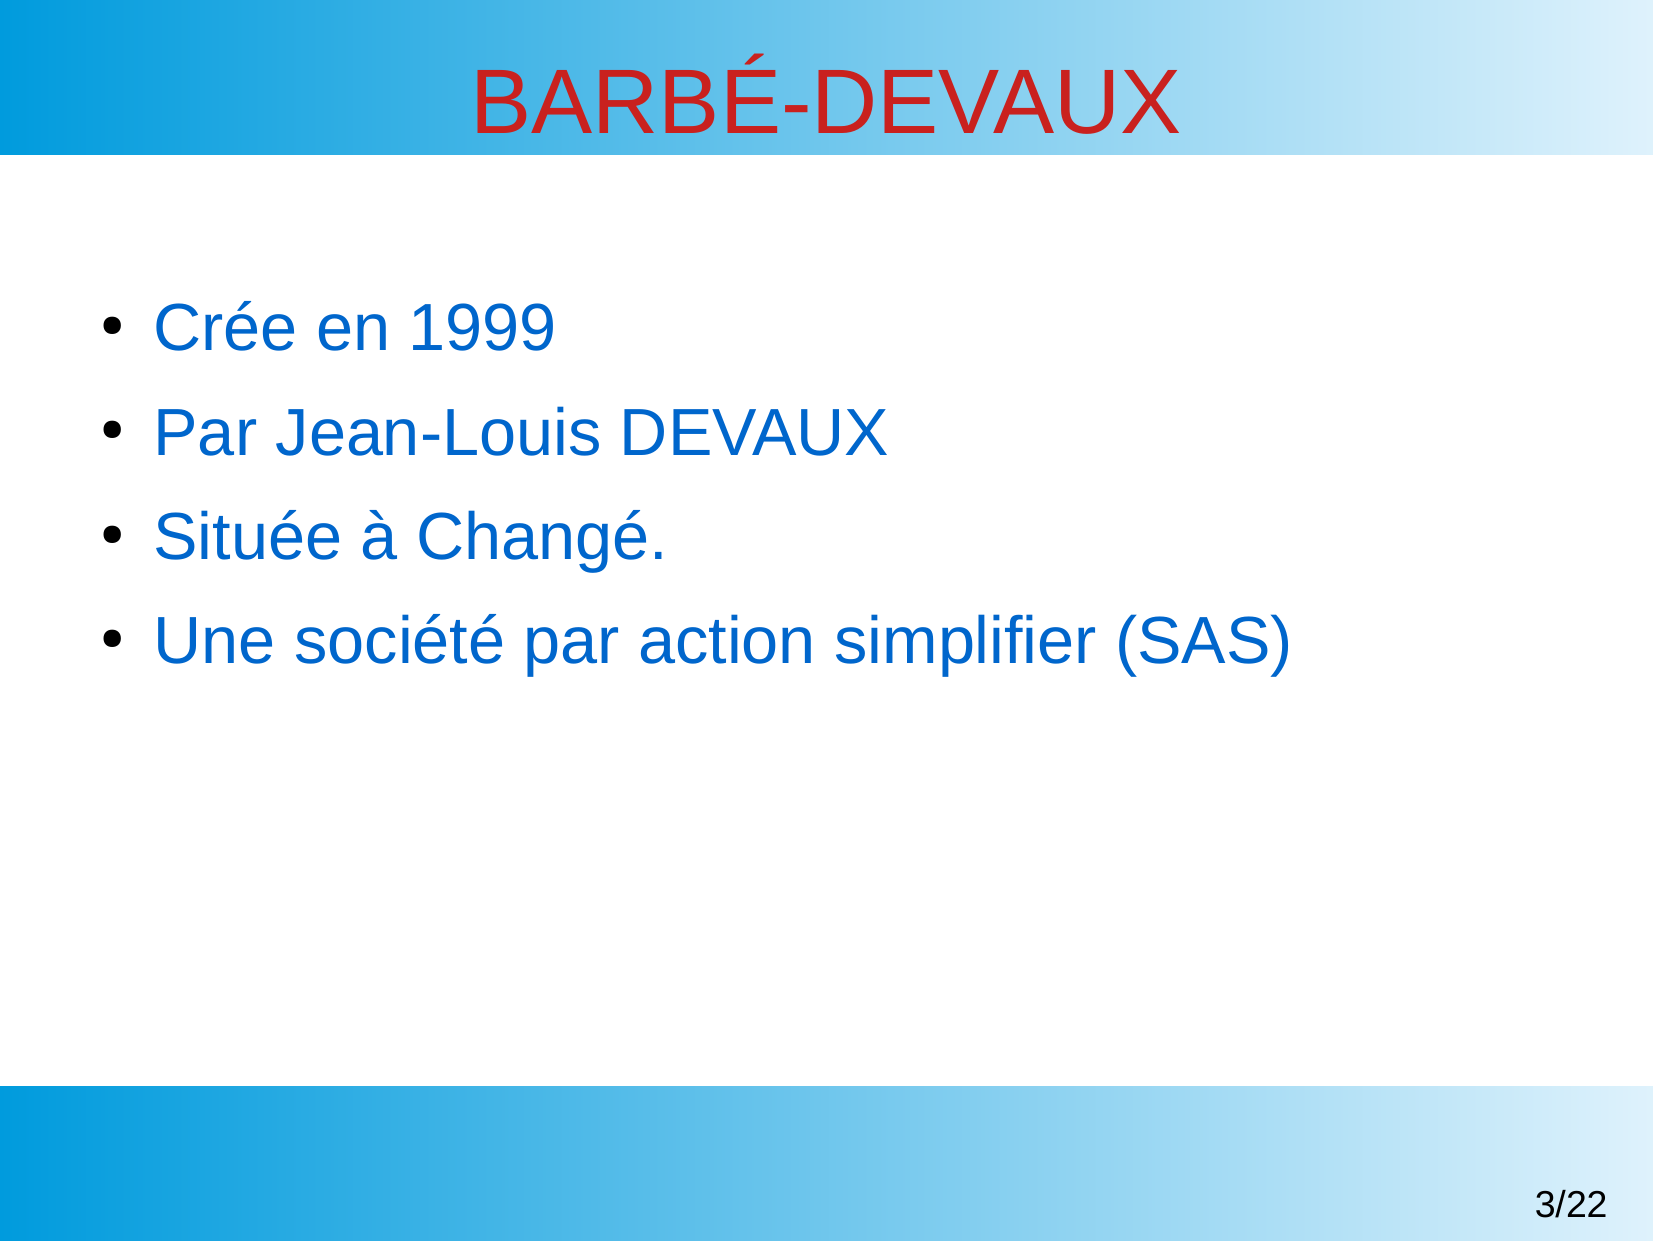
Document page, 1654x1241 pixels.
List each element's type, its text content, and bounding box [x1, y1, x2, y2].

title BARBÉ-DEVAUX [82, 49, 1571, 155]
list Crée en 1999 Par Jean-Louis DEVAUX Située à Changé. Une société par action simplifier (SAS) [82, 290, 1571, 768]
text_box <numéro>/22 [1520, 1175, 1654, 1241]
